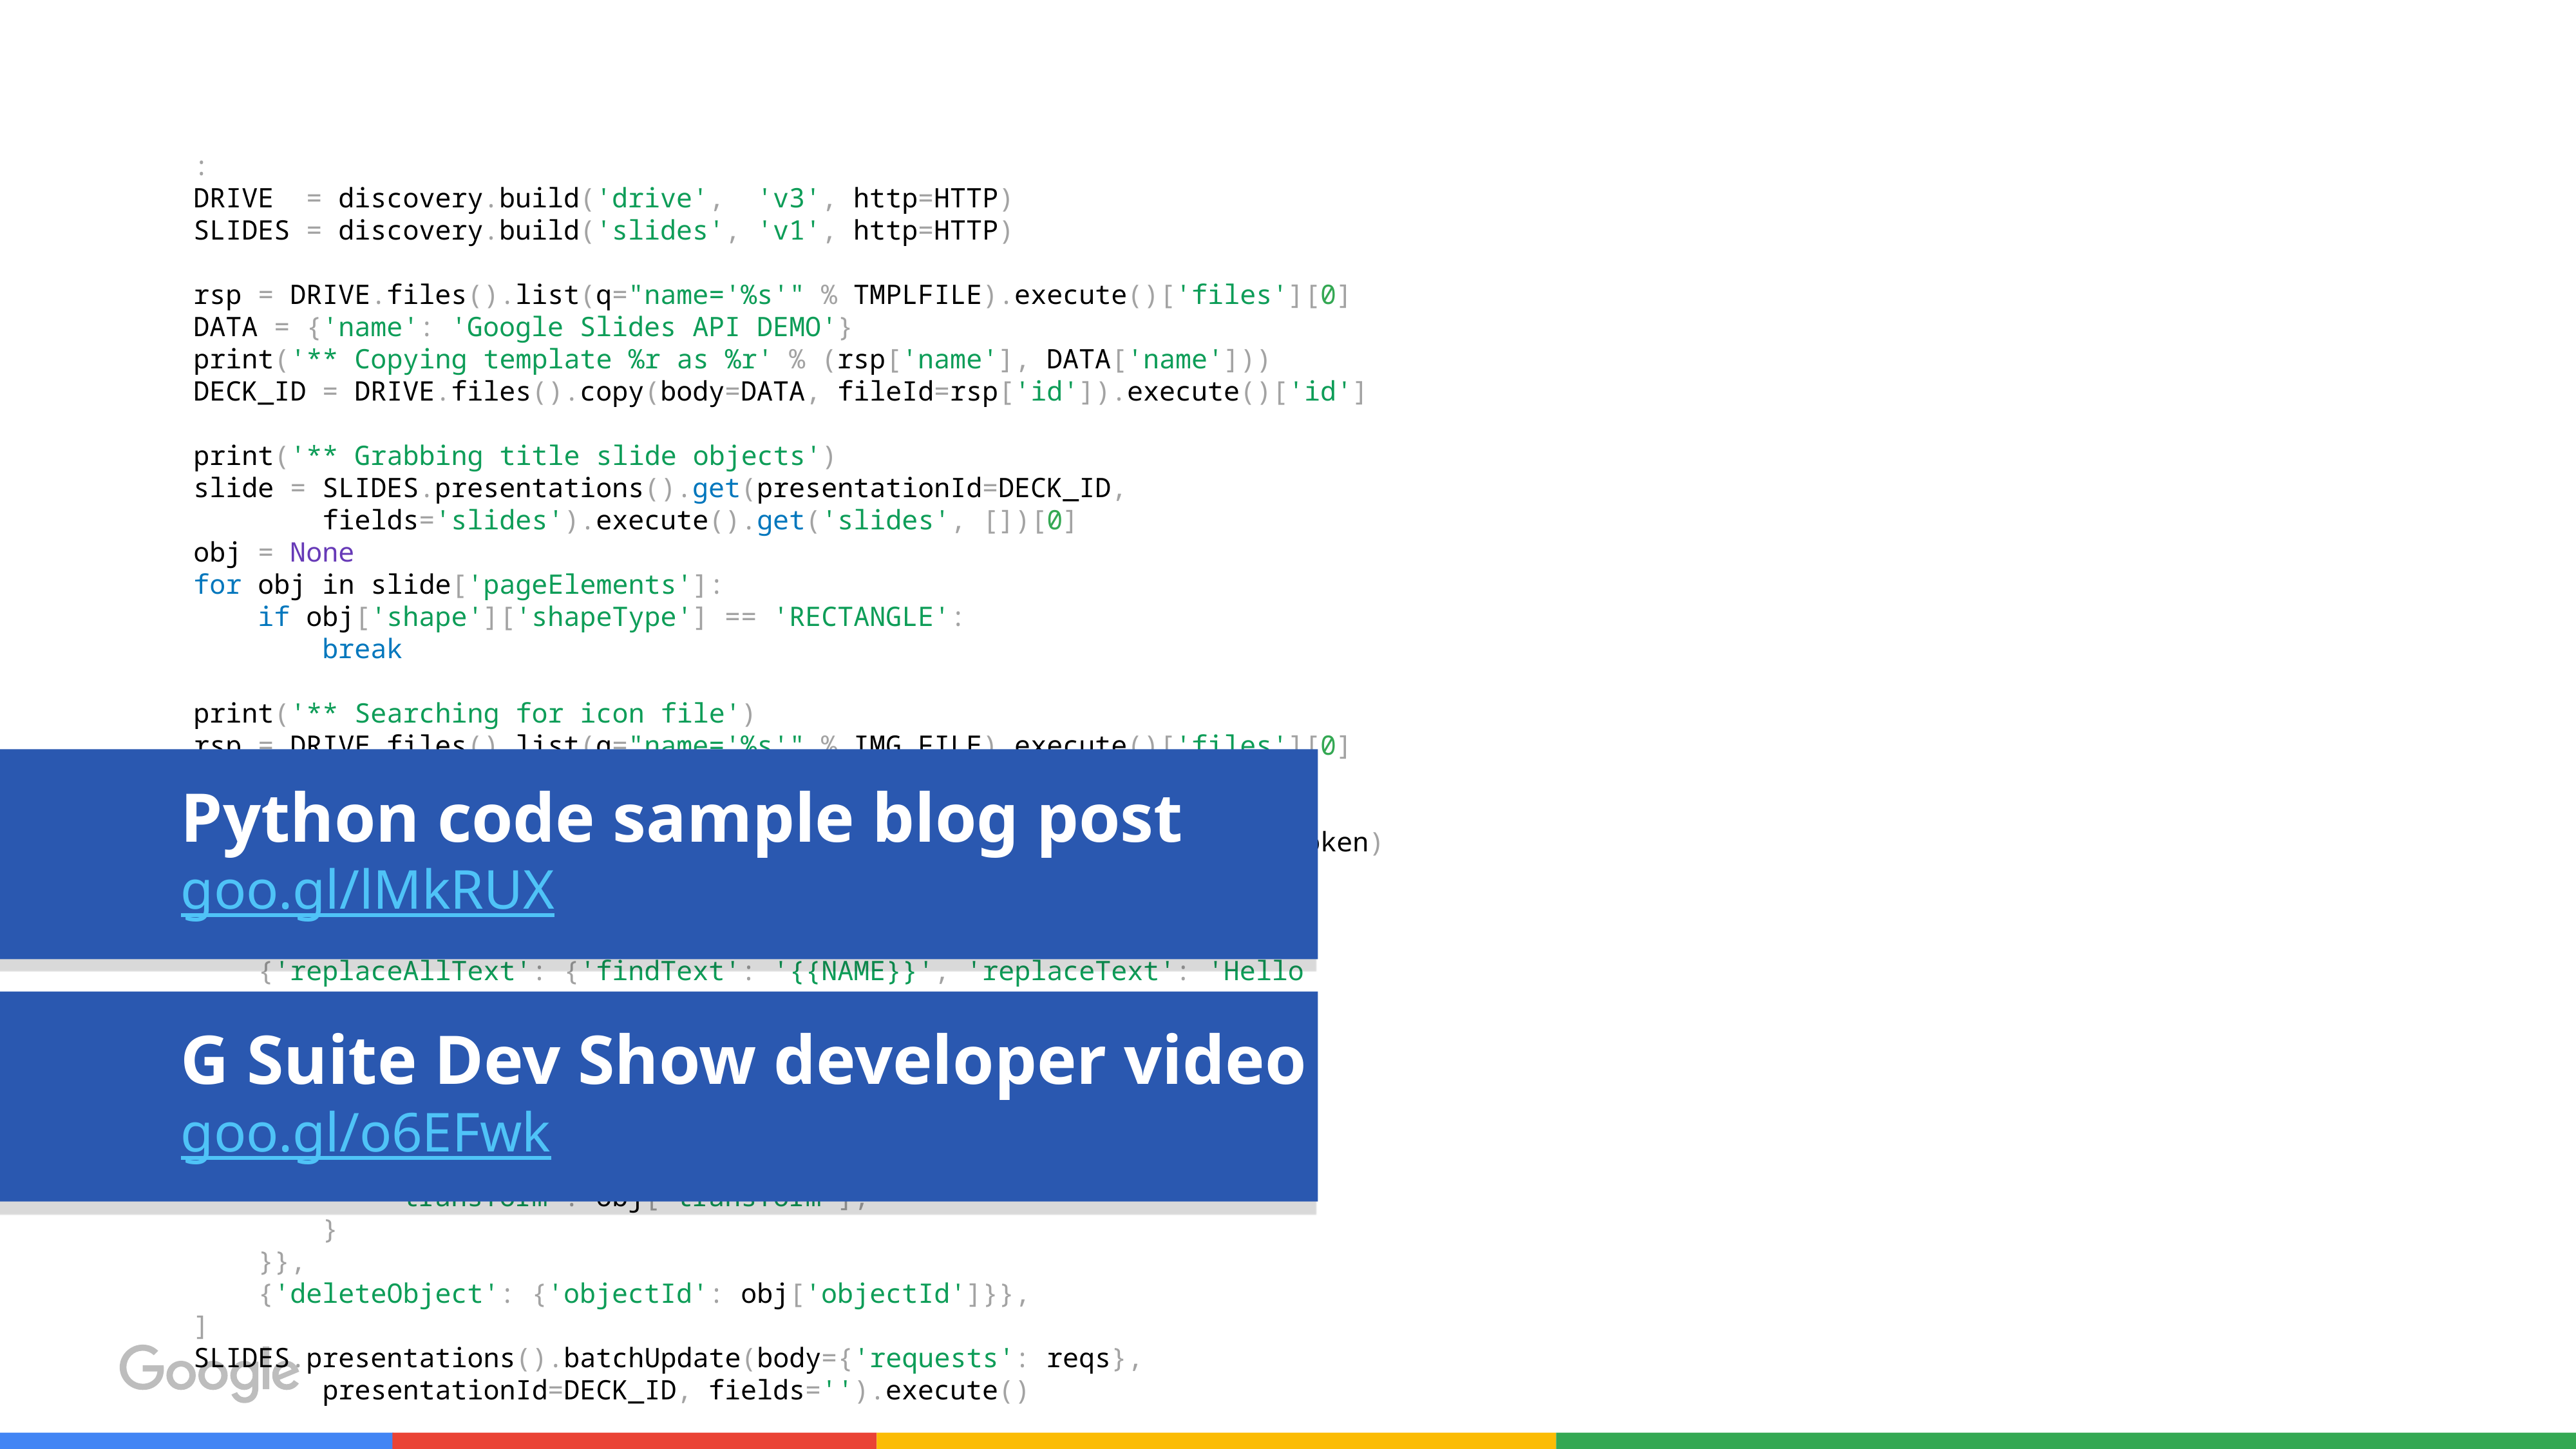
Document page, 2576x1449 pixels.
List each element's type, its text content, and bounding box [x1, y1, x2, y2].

text_box Python code sample blog post goo.gl/lMkRUX [128, 751, 1354, 952]
text_box [0, 991, 1318, 1202]
text_box G Suite Dev Show developer video goo.gl/o6EFwk [128, 994, 1354, 1195]
text_box [0, 749, 1318, 960]
text_box : DRIVE = discovery.build('drive', 'v3', http=HTTP) SLIDES = discovery.build('slides', 'v1', http=HTTP) rsp = DRIVE.files().list(q="name='%s'" % TMPLFILE).execute()['files'][0] DATA = {'name': 'Google Slides API DEMO'} print('** Copying template %r as %r' % (rsp['name'], DATA['name'])) DECK_ID = DRIVE.files().copy(body=DATA, fileId=rsp['id']).execute()['id'] print('** Grabbing title slide objects') slide = SLIDES.presentations().get(presentationId=DECK_ID, fields='slides').execute().get('slides', [])[0] obj = None for obj in slide['pageElements']: if obj['shape']['shapeType'] == 'RECTANGLE': break print('** Searching for icon file') rsp = DRIVE.files().list(q="name='%s'" % IMG_FILE).execute()['files'][0] print(' - Found image %r' % rsp['name']) img_url = '%s&access_token=%s' % ( DRIVE.files().get_media(fileId=rsp['id']).uri, creds.access_token) print('** Replacing placeholder text and icon') reqs = [ {'replaceAllText': {'findText': '{{NAME}}', 'replaceText': 'Hello World!'}}, {'createImage': { 'url': img_url, 'elementProperties': { 'pageObjectId': slide['objectId'], 'size': obj['size'], 'transform': obj['transform'], } }}, {'deleteObject': {'objectId': obj['objectId']}}, ] SLIDES.presentations().batchUpdate(body={'requests': reqs}, presentationId=DECK_ID, fields='').execute() [188, 144, 1434, 1404]
